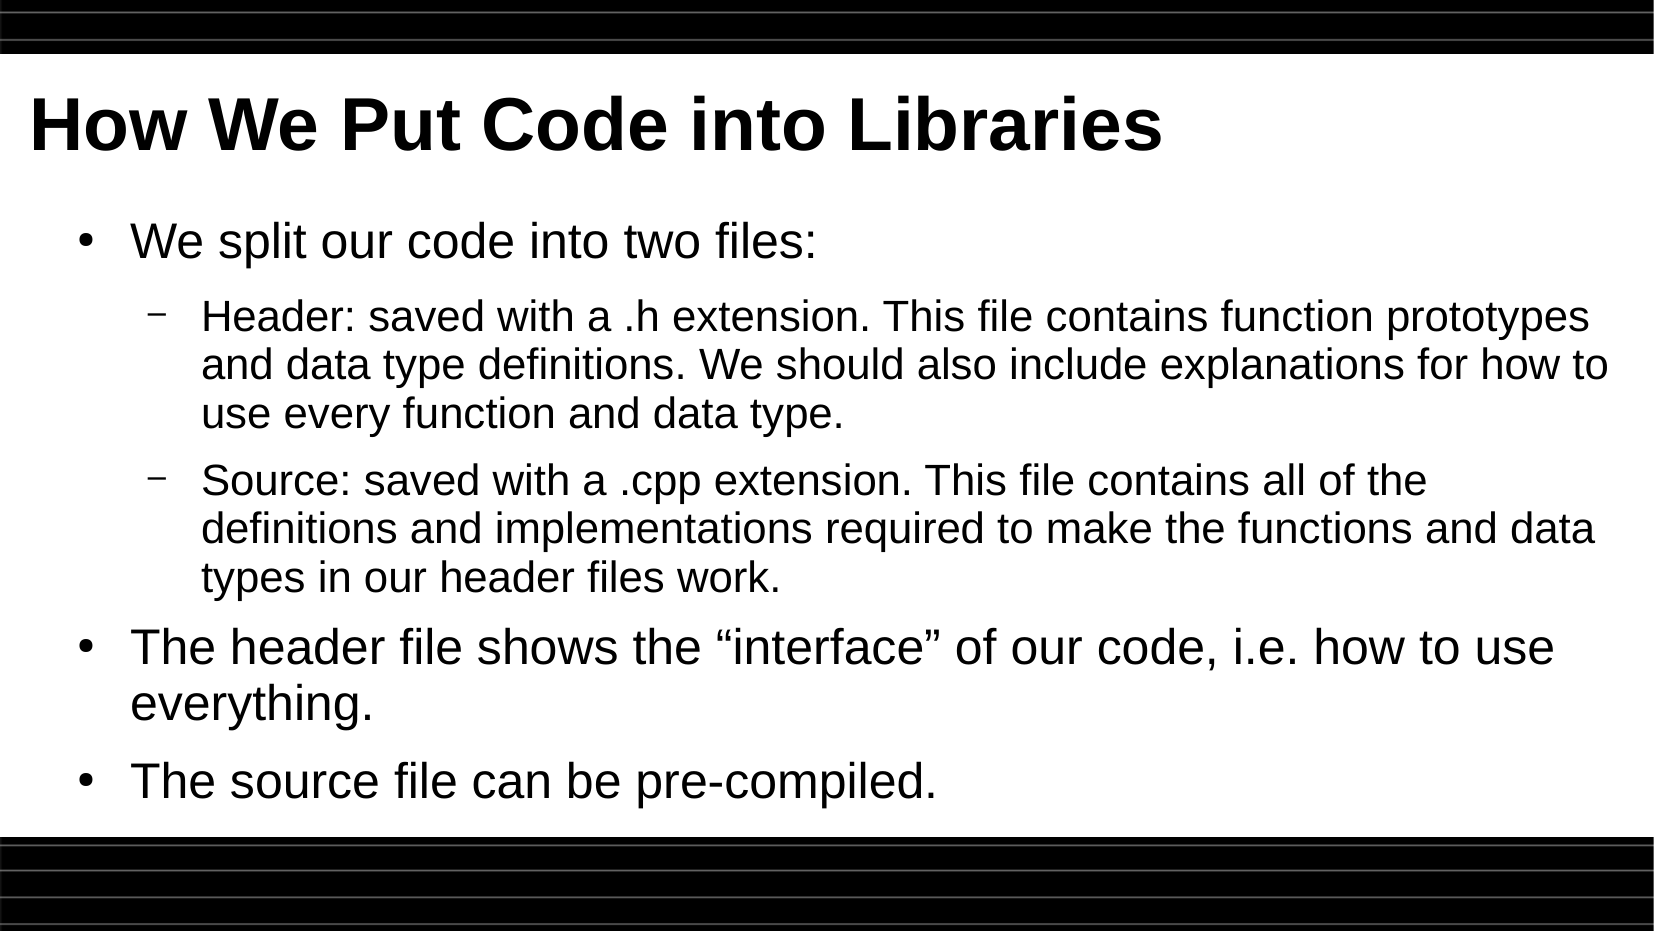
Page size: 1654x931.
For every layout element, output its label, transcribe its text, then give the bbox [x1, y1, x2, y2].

picture [0, 0, 1654, 54]
list We split our code into two files: Header: saved with a .h extension. This file contains function prototypes and data type definitions. We should also include explanations for how to use every function and data type. Source: saved with a .cpp extension. This file contains all of the definitions and implementations required to make the functions and data types in our header files work. The header file shows the “interface” of our code, i.e. how to use everything. The source file can be pre-compiled. [59, 213, 1636, 826]
text_box How We Put Code into Libraries [15, 75, 1546, 174]
picture [0, 837, 1654, 931]
